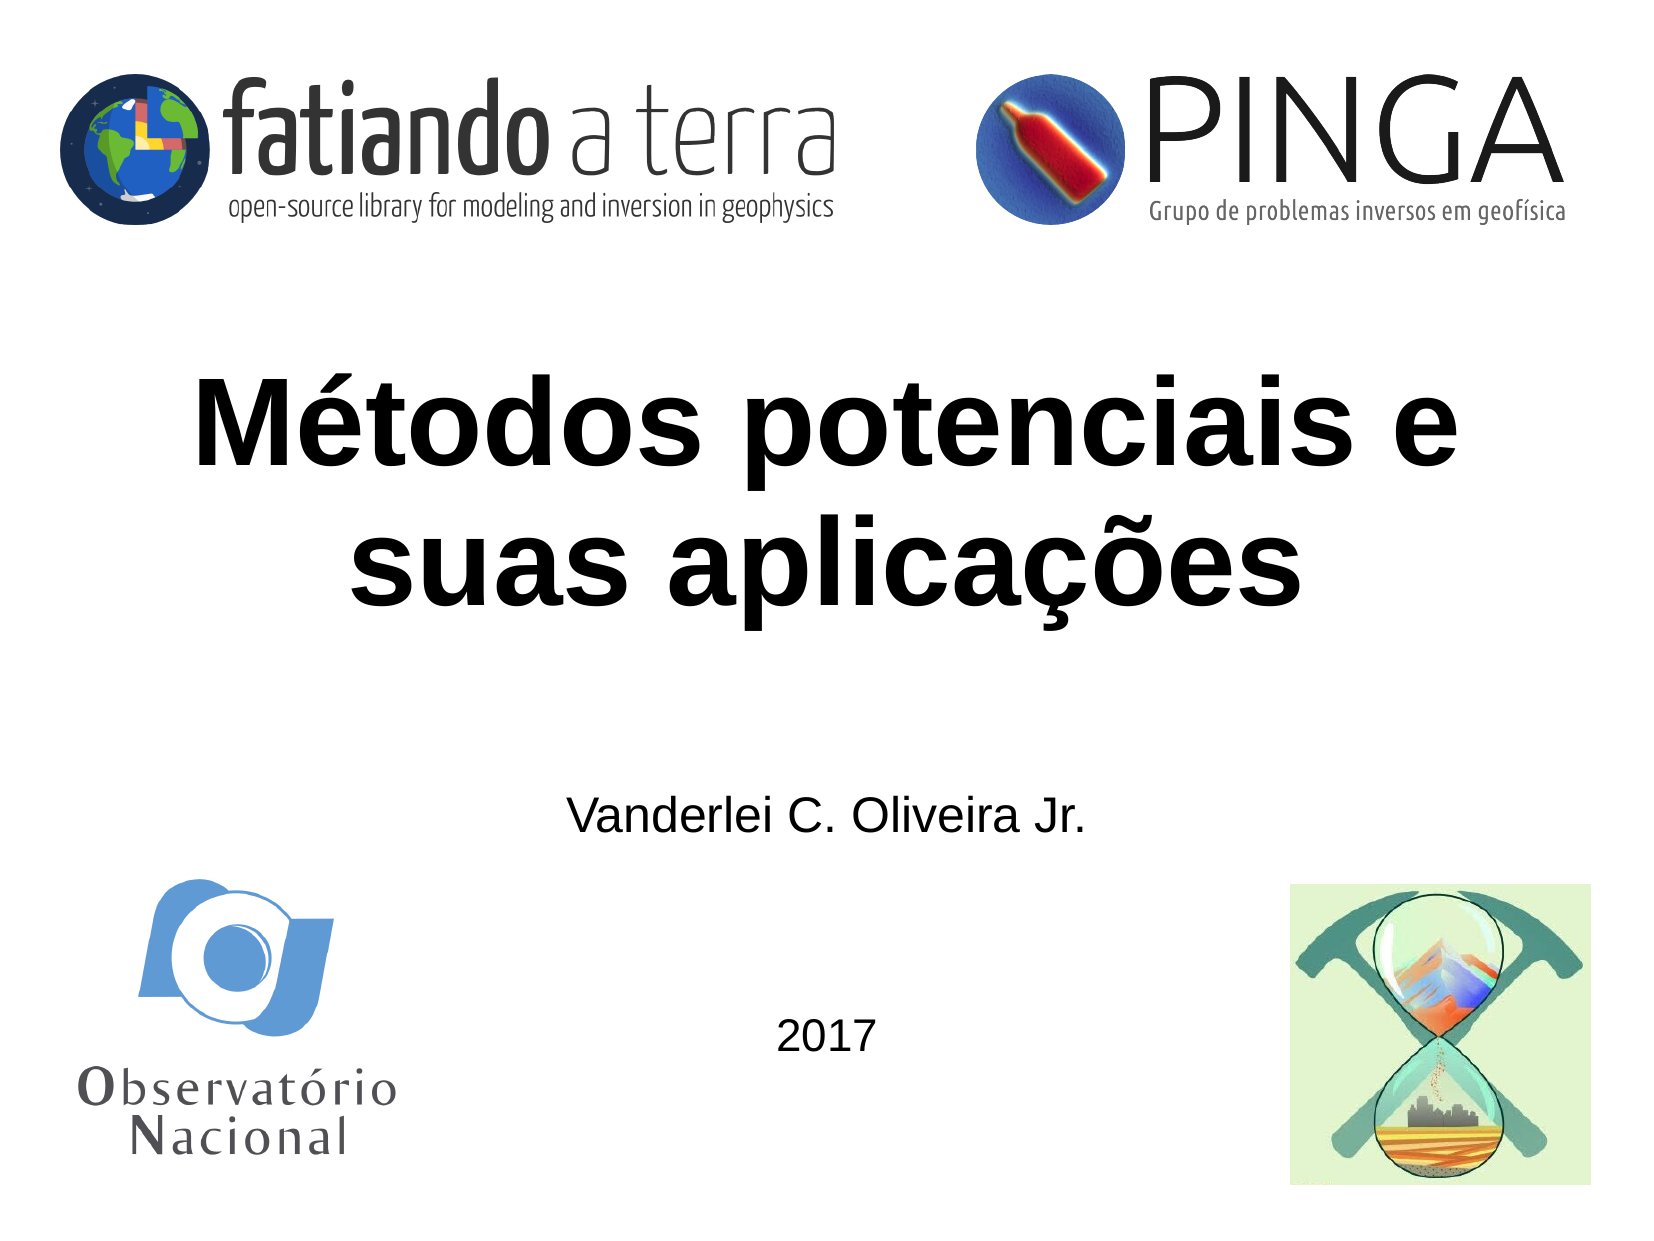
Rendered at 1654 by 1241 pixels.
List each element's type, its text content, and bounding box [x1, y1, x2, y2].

text_box Vanderlei C. Oliveira Jr. 2017 [551, 780, 1103, 1072]
picture [60, 74, 834, 226]
text_box Métodos potenciais e suas aplicações [114, 345, 1540, 640]
picture [45, 868, 421, 1186]
picture [975, 74, 1572, 226]
picture [1290, 884, 1591, 1186]
